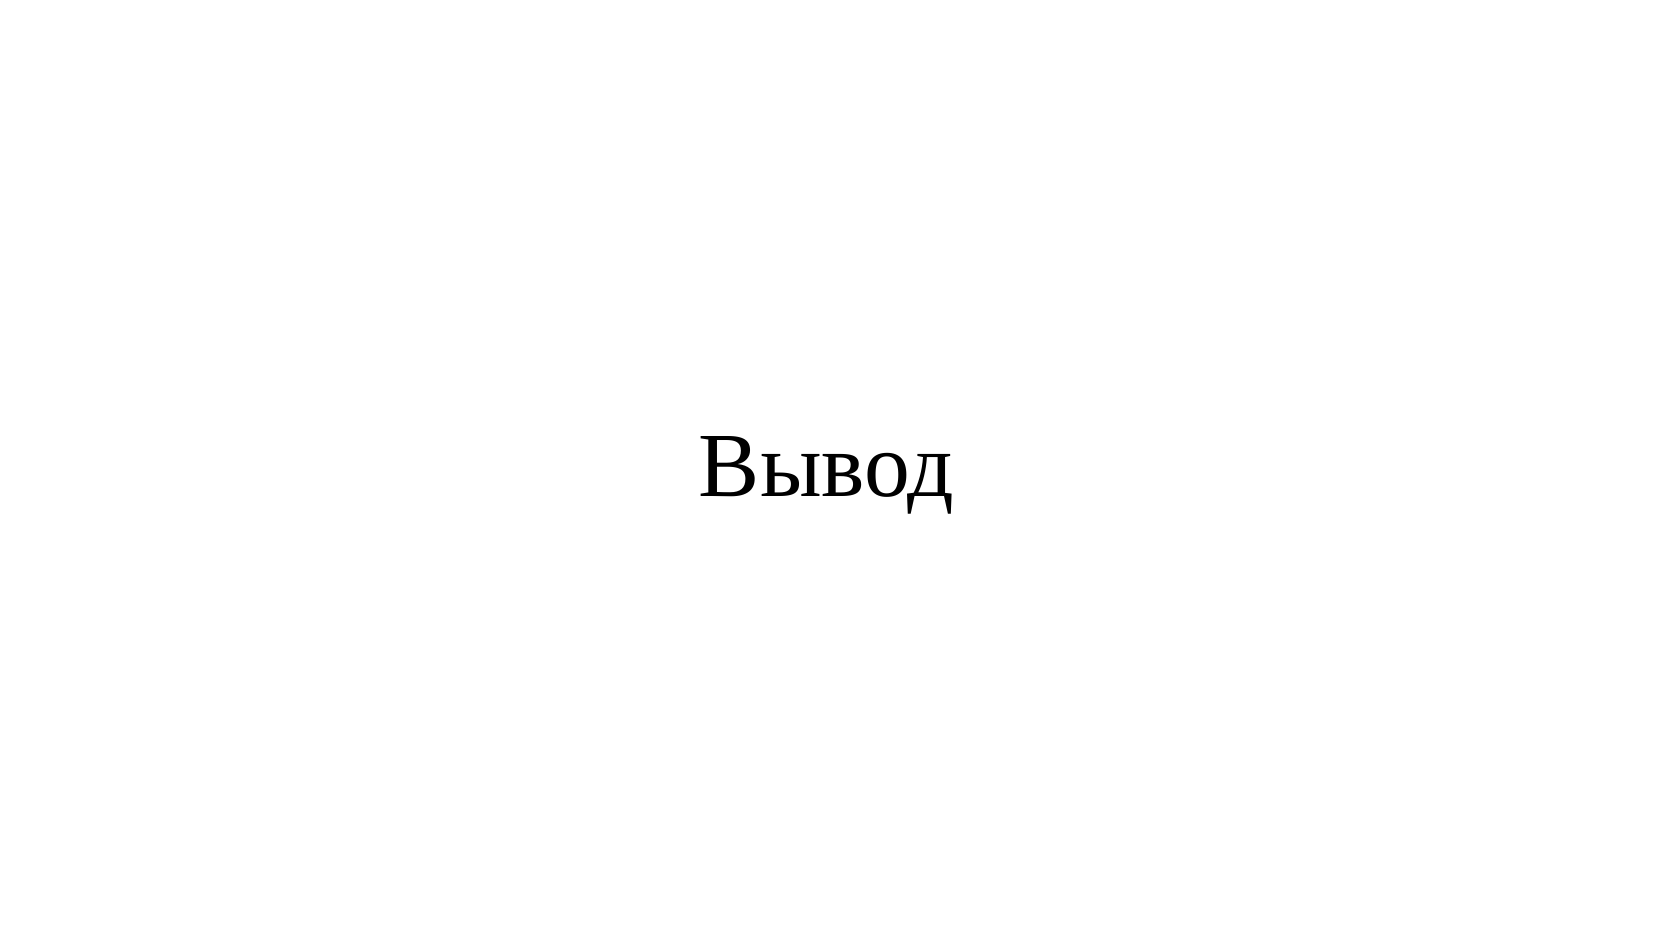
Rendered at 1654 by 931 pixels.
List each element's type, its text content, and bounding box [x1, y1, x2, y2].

title Вывод [82, 387, 1571, 543]
